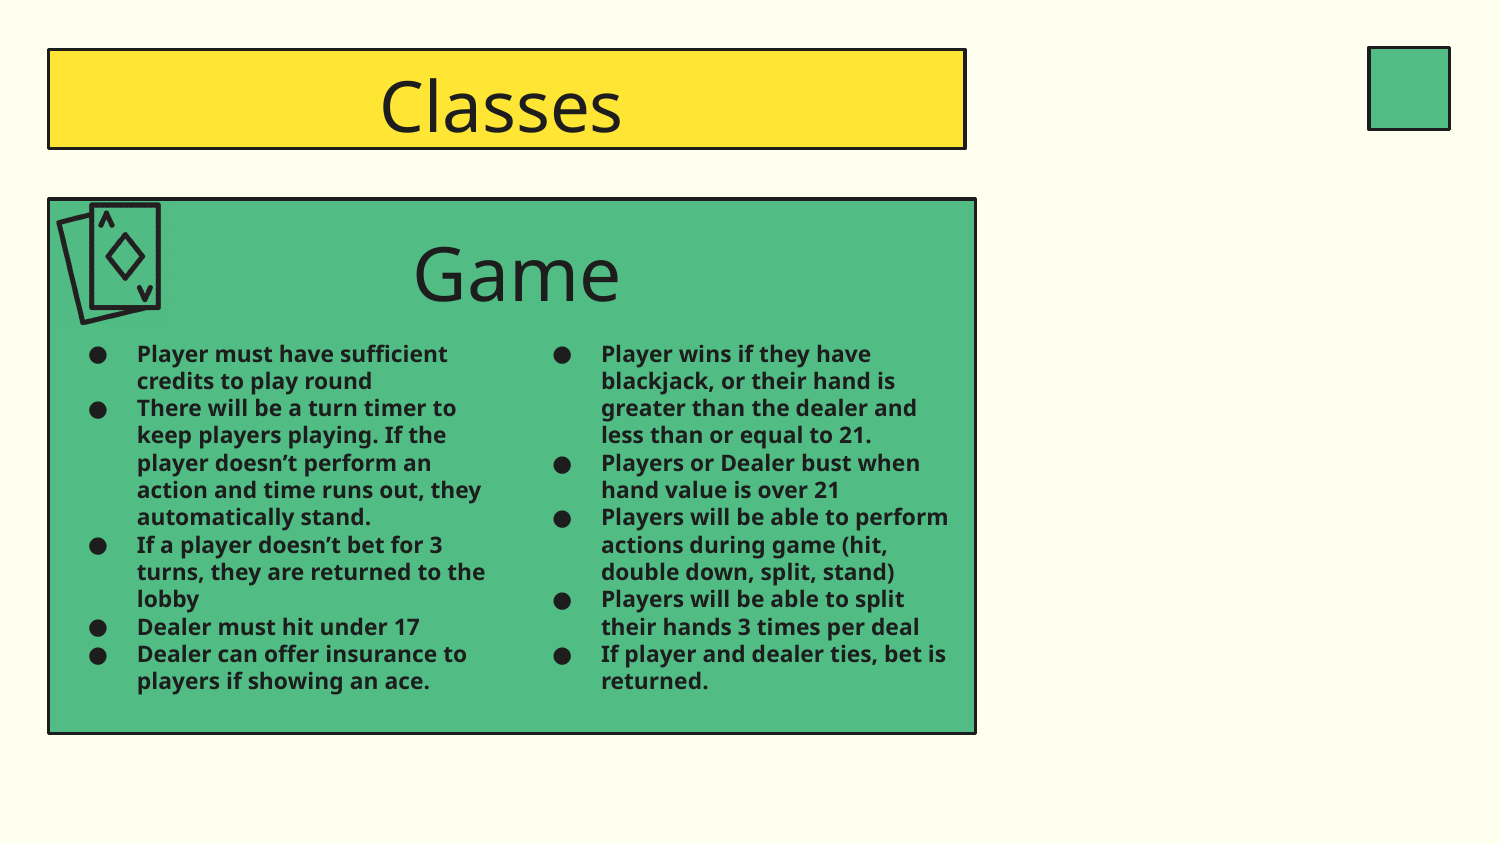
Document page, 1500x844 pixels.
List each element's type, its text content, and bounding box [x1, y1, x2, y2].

title Classes [45, 55, 959, 167]
list Player wins if they have blackjack, or their hand is greater than the dealer and less than or equal to 21. Players or Dealer bust when hand value is over 21 Players will be able to perform actions during game (hit, double down, split, stand) Players will be able to split their hands 3 times per deal If player and dealer ties, bet is returned. [511, 324, 976, 731]
subtitle Game [171, 211, 959, 320]
list Player must have sufficient credits to play round There will be a turn timer to keep players playing. If the player doesn’t perform an action and time runs out, they automatically stand. If a player doesn’t bet for 3 turns, they are returned to the lobby Dealer must hit under 17 Dealer can offer insurance to players if showing an ace. [47, 324, 511, 731]
picture [48, 202, 171, 325]
